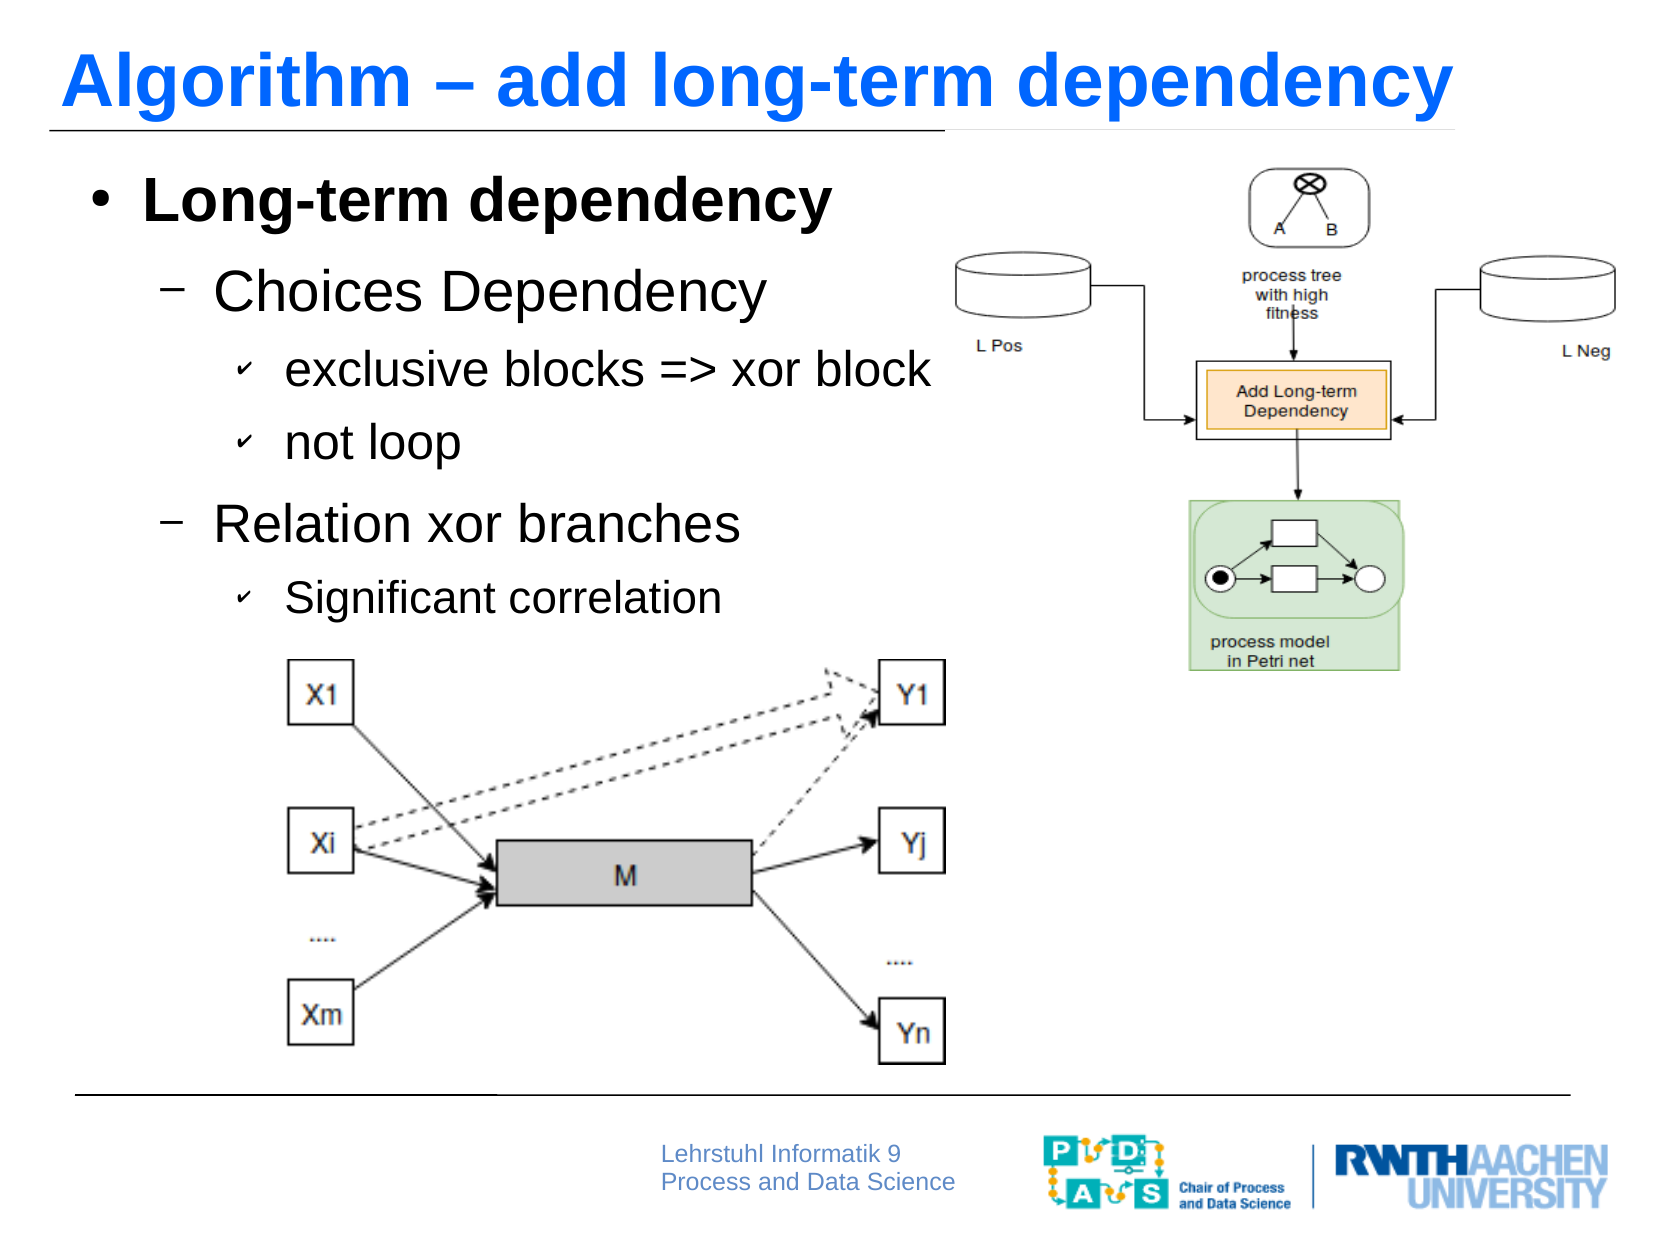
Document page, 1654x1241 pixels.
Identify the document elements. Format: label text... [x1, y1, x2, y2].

title Algorithm – add long-term dependency [60, 30, 1549, 131]
picture [1005, 1090, 1647, 1241]
picture [274, 659, 946, 1065]
picture [945, 130, 1654, 671]
list Long-term dependency Choices Dependency exclusive blocks => xor block not loop Relation xor branches Significant correlation [71, 165, 1561, 1021]
